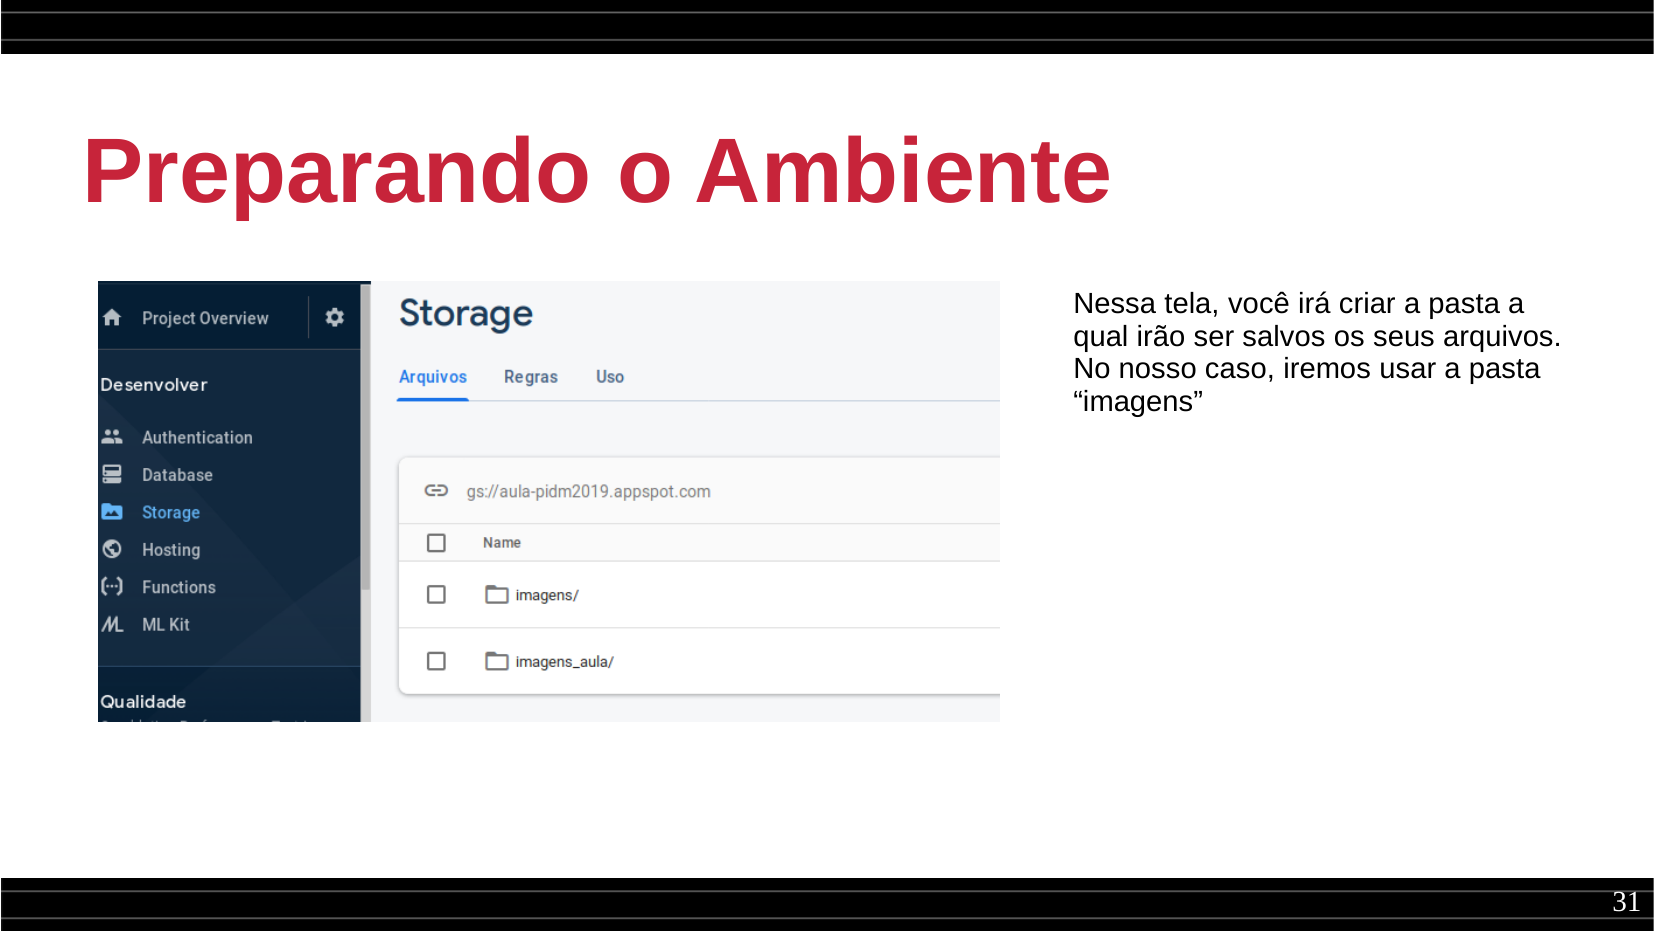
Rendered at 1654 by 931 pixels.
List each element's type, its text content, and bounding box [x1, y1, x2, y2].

text_box Nessa tela, você irá criar a pasta a qual irão ser salvos os seus arquivos. No nosso caso, iremos usar a pasta “imagens” [1058, 279, 1578, 426]
picture [1, 0, 1654, 54]
picture [1, 878, 1654, 931]
title Preparando o Ambiente [82, 92, 1571, 249]
picture [98, 281, 1000, 722]
